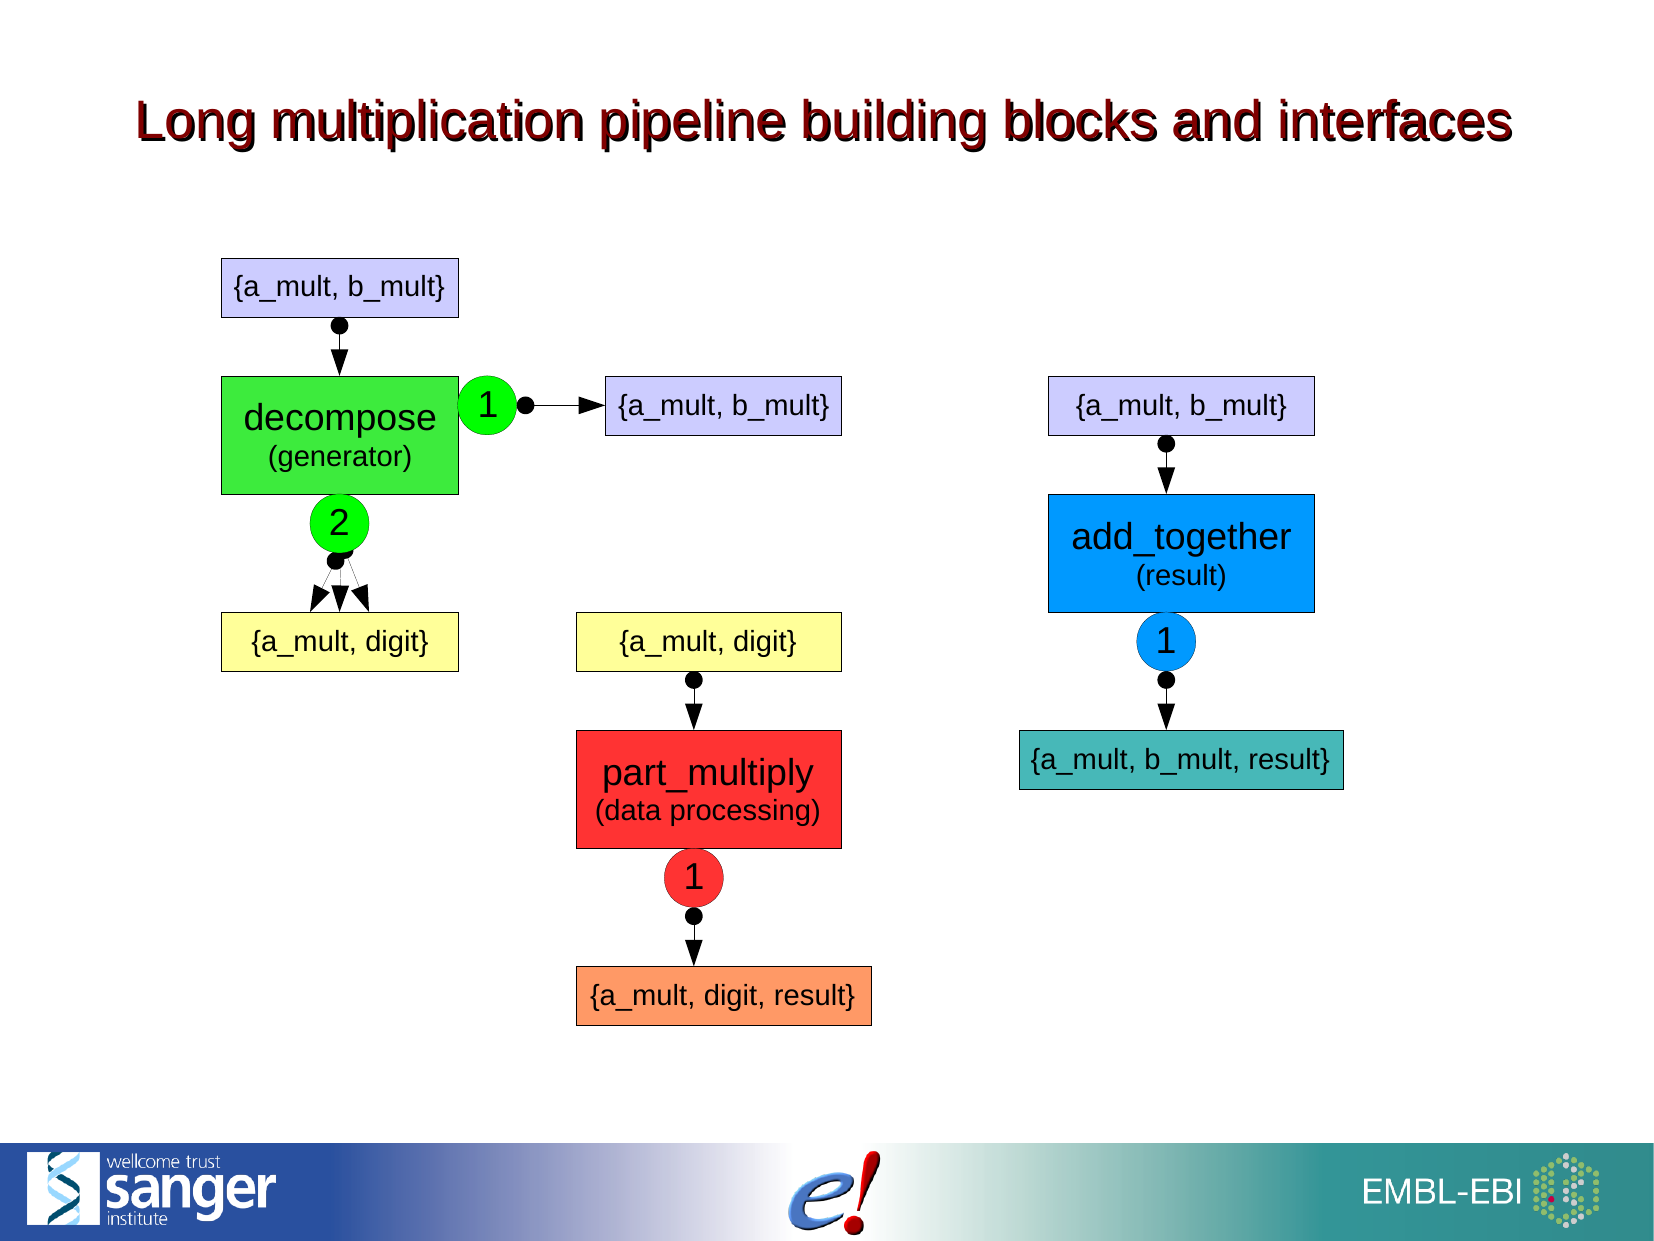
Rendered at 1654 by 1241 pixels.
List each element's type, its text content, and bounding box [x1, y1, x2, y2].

picture [0, 1143, 1654, 1241]
title Long multiplication pipeline building blocks and interfaces [123, 37, 1526, 200]
chart [118, 215, 1520, 1034]
